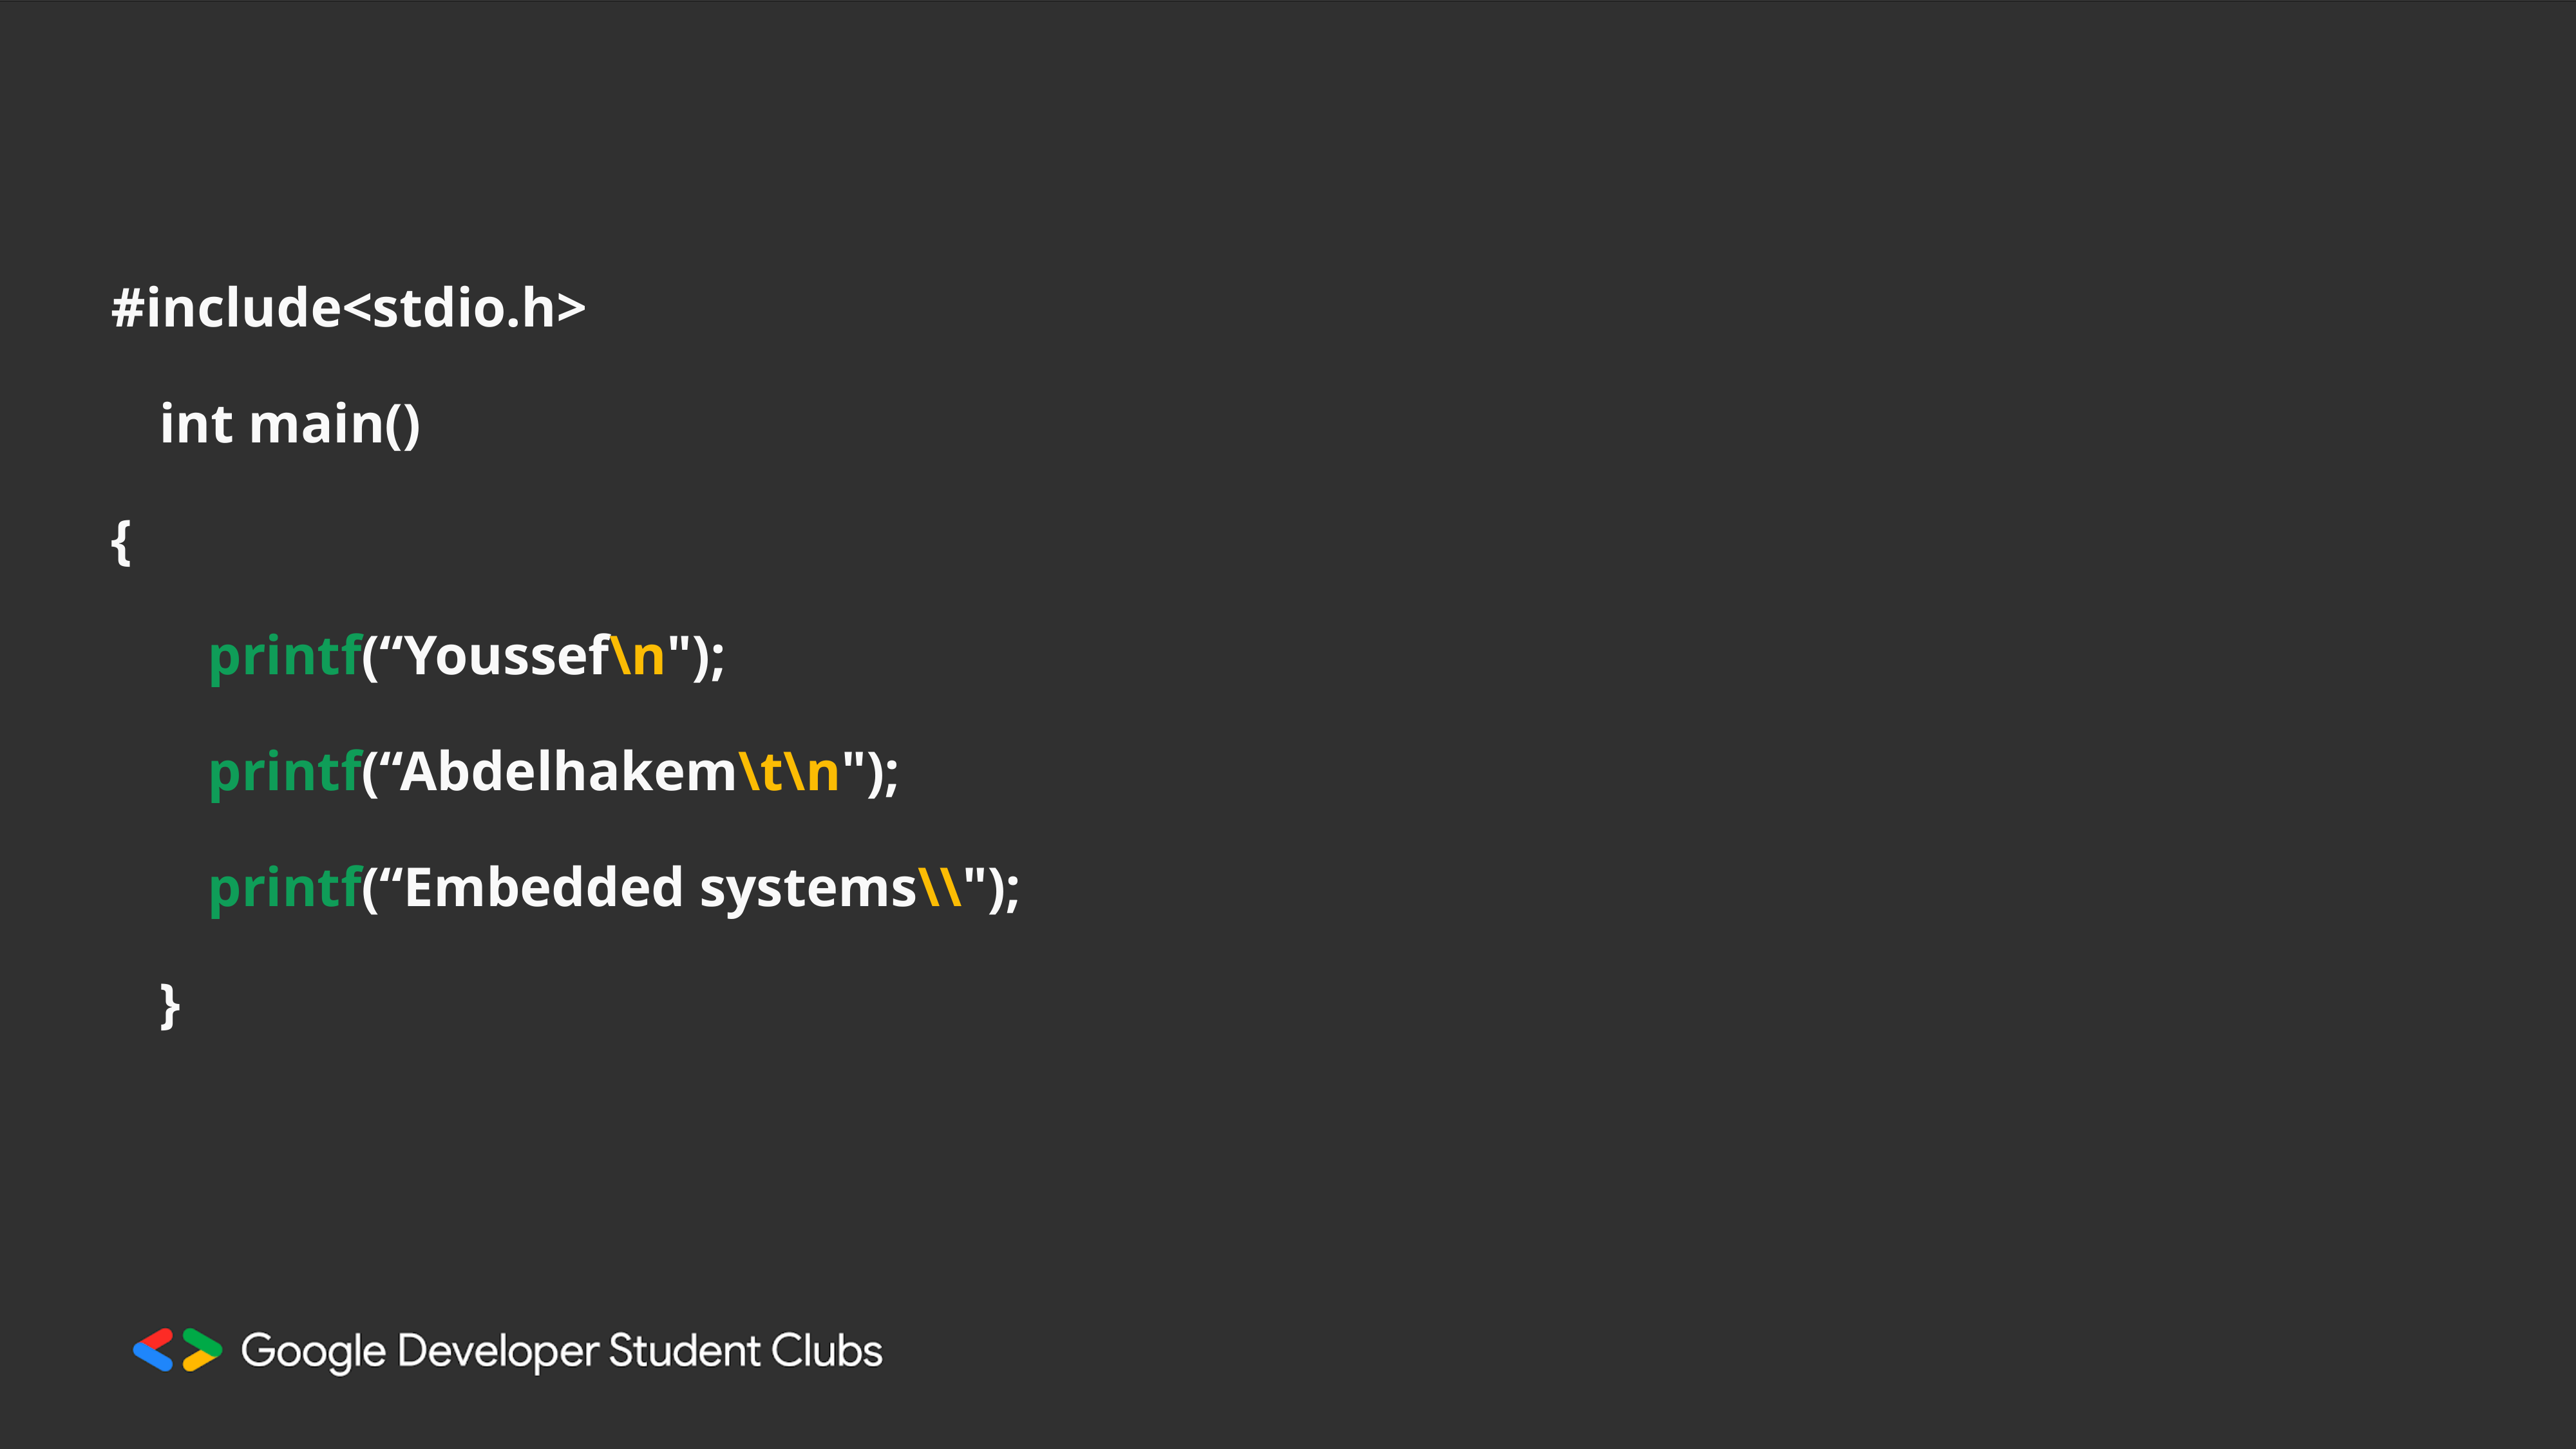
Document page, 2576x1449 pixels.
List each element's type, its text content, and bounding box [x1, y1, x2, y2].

text_box #include<stdio.h> int main() { printf(“Youssef\n"); printf(“Abdelhakem\t\n"); printf(“Embedded systems\\"); } [106, 27, 2470, 1227]
picture [0, 0, 2576, 1449]
